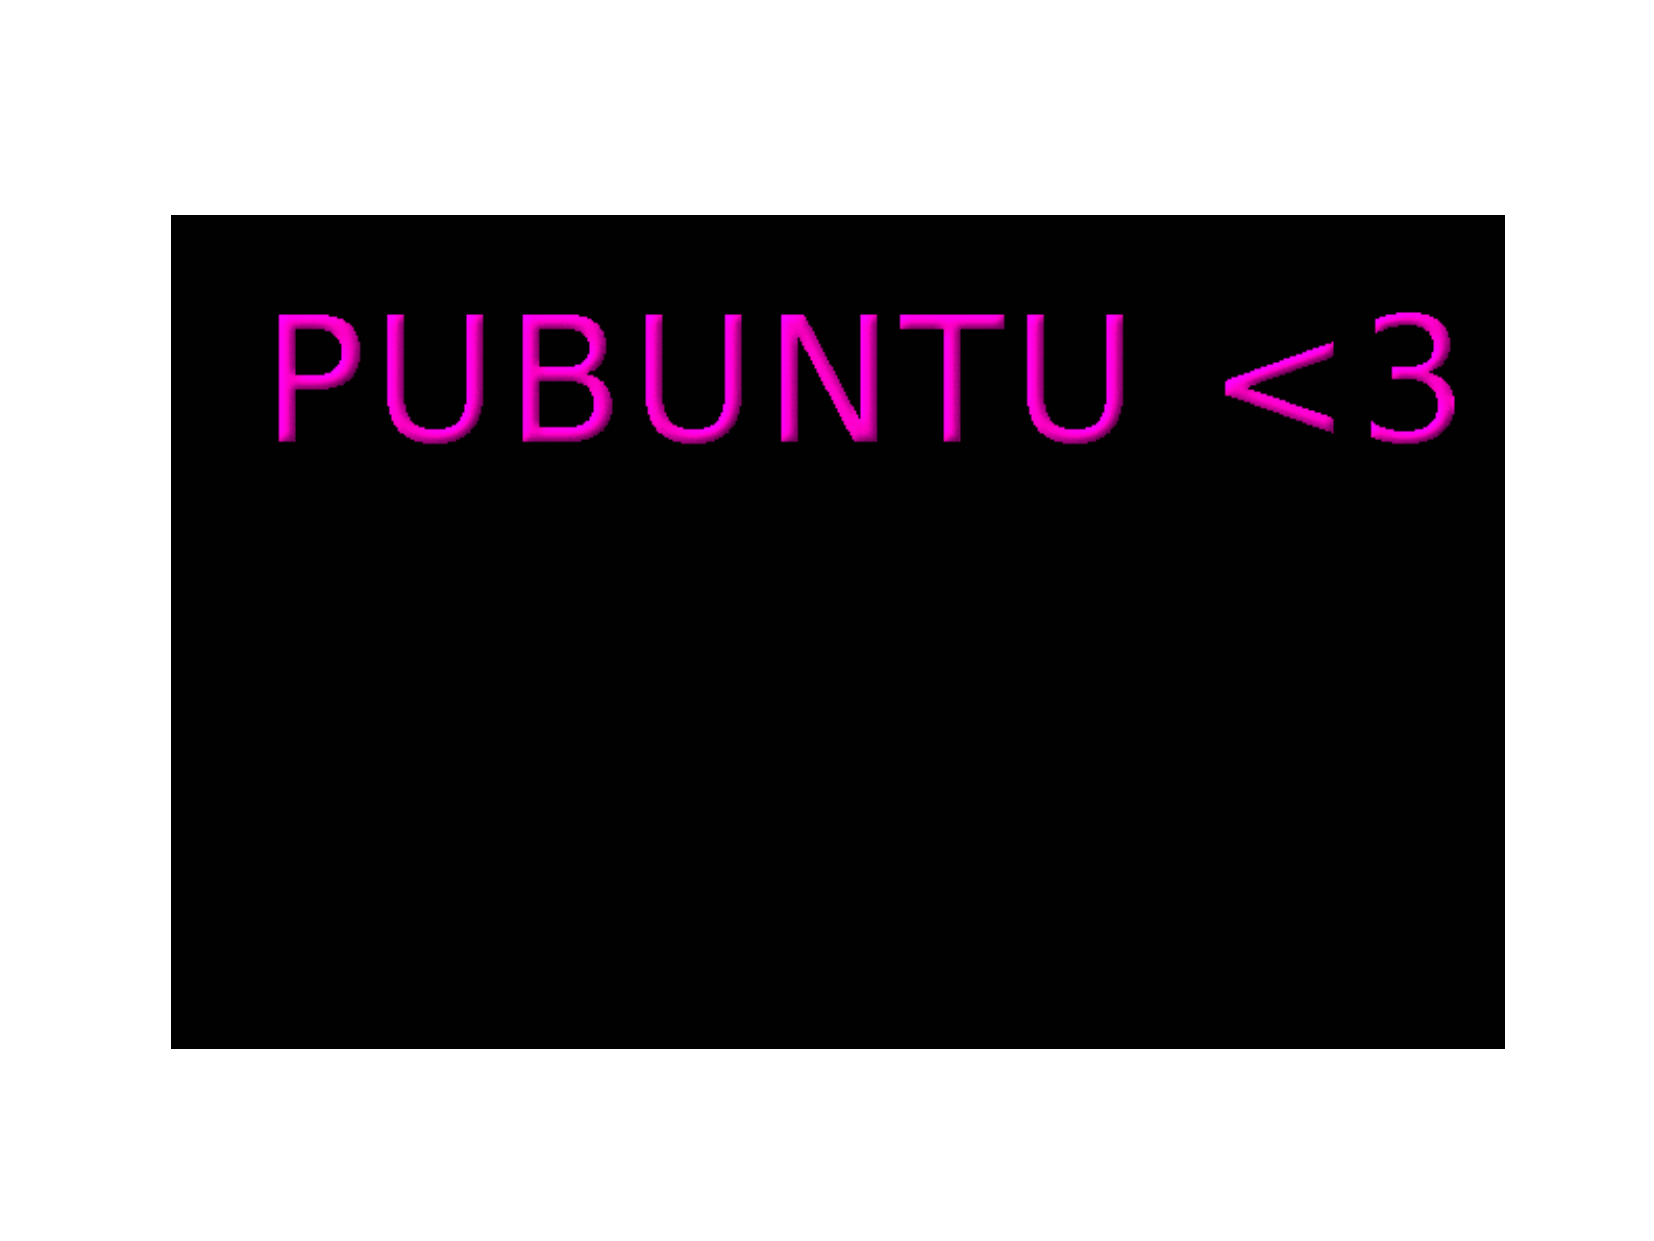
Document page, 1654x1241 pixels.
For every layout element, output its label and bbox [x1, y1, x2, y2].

picture [171, 215, 1505, 1049]
